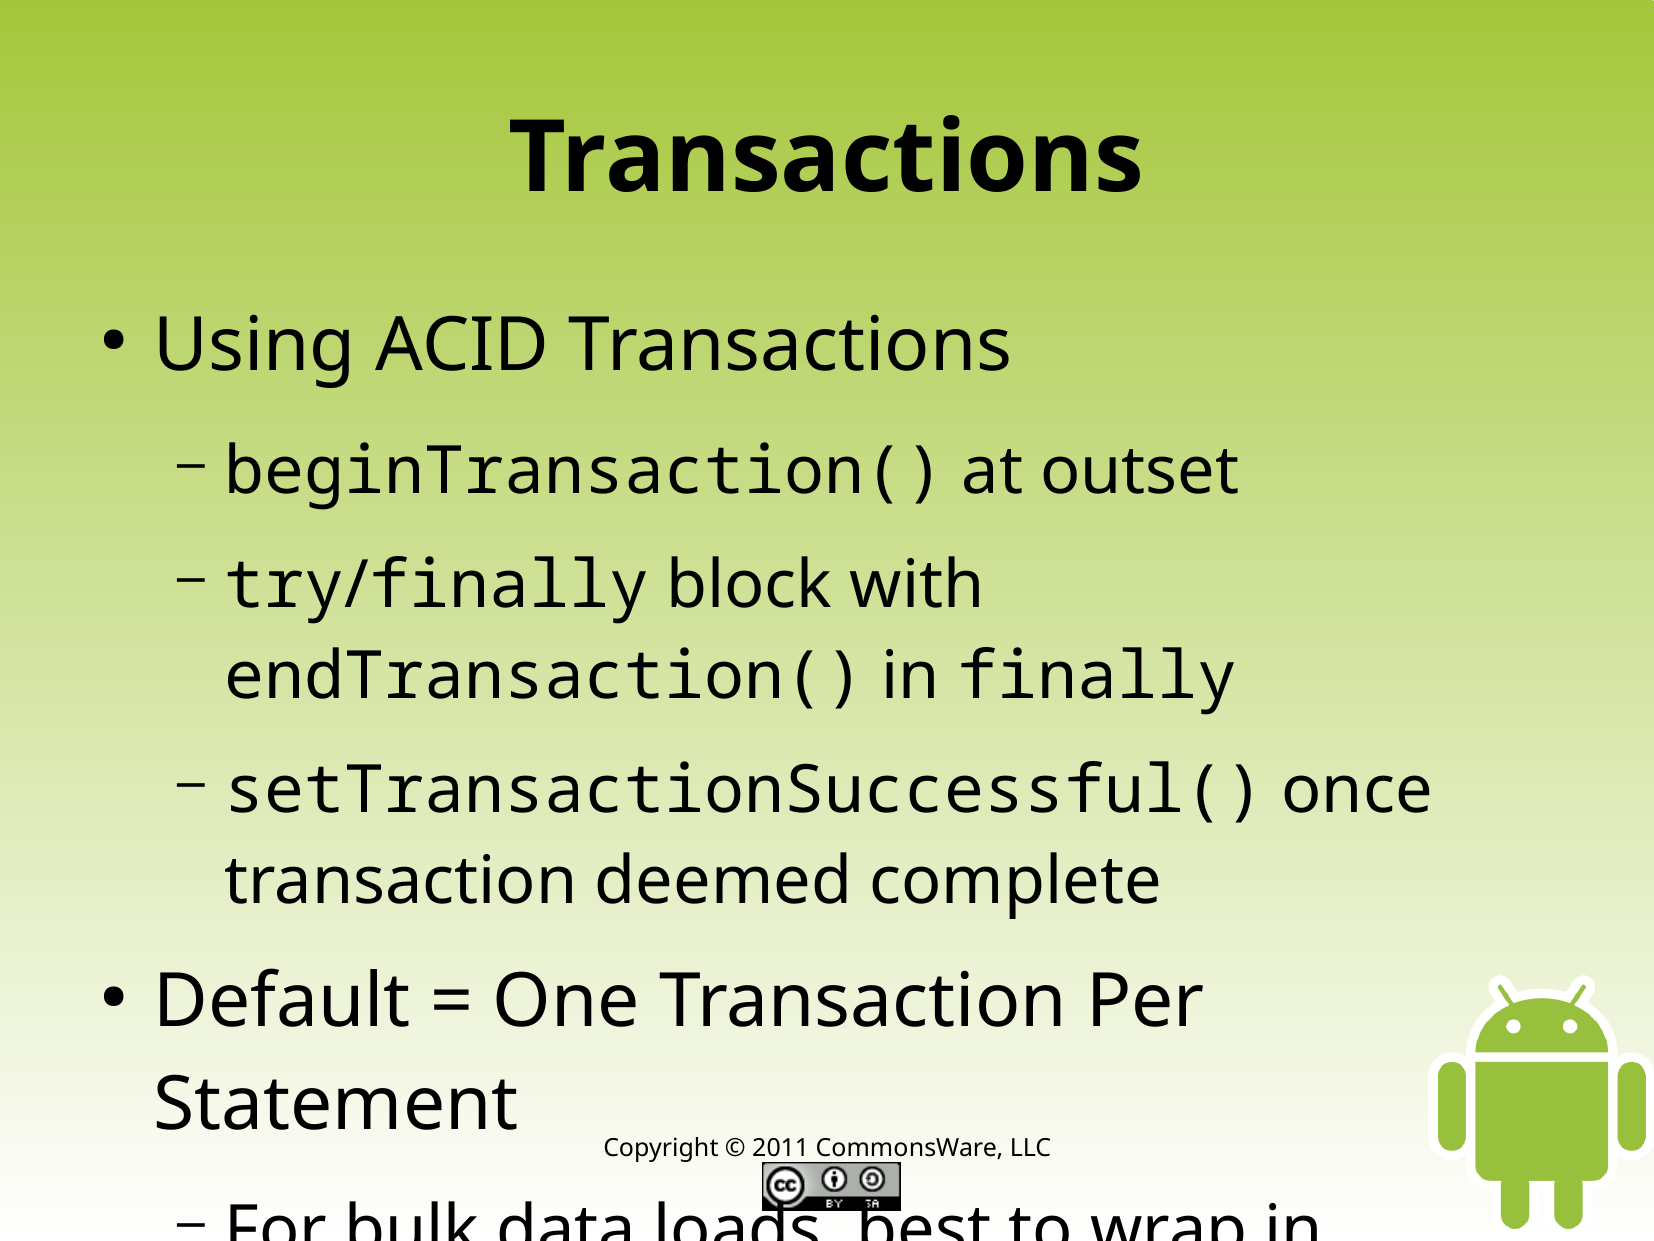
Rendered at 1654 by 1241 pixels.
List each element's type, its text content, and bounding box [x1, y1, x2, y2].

title Transactions [82, 49, 1571, 257]
picture [1428, 975, 1654, 1238]
picture [762, 1175, 901, 1211]
list Using ACID Transactions beginTransaction() at outset try/finally block with endTransaction() in finally setTransactionSuccessful() once transaction deemed complete Default = One Transaction Per Statement For bulk data loads, best to wrap in transactions [82, 290, 1571, 1175]
